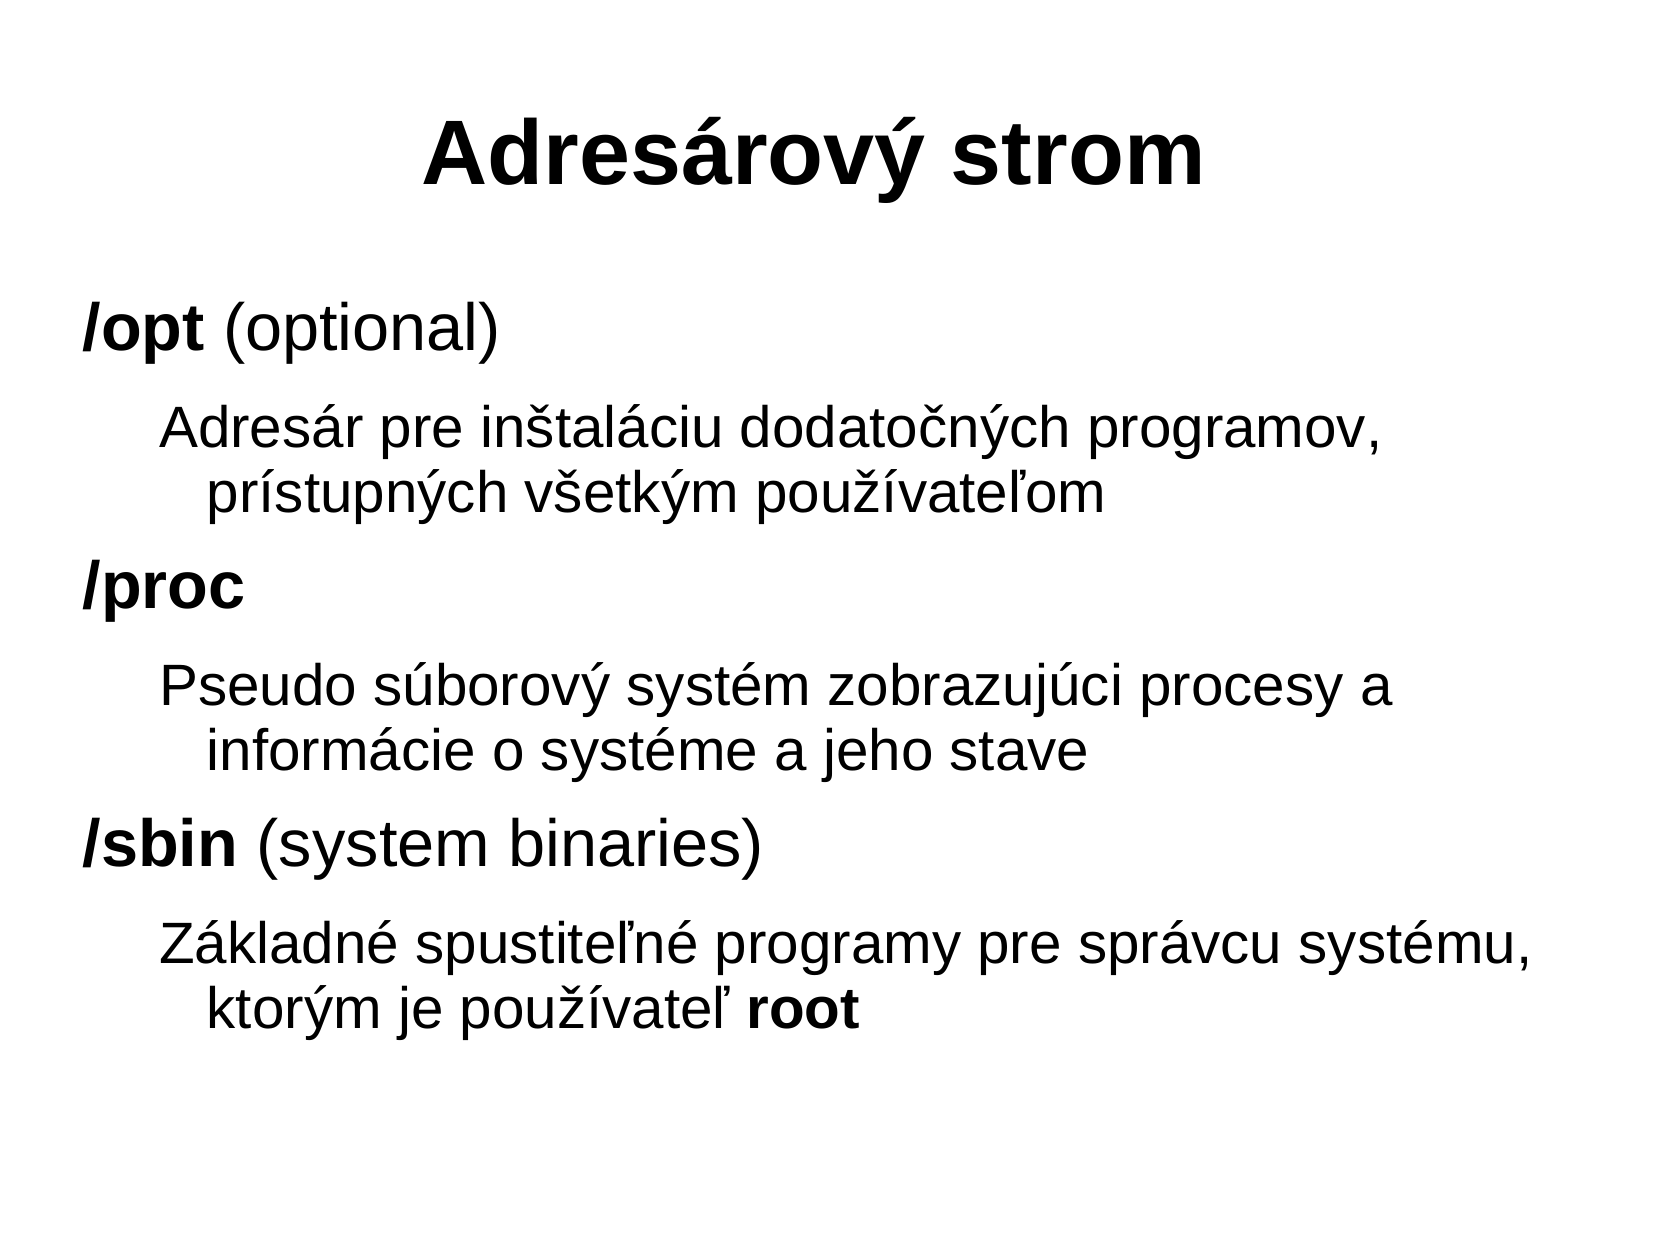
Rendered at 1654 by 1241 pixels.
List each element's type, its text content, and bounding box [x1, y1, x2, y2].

title Adresárový strom [82, 49, 1571, 257]
list /opt (optional) Adresár pre inštaláciu dodatočných programov, prístupných všetkým používateľom /proc Pseudo súborový systém zobrazujúci procesy a informácie o systéme a jeho stave /sbin (system binaries) Základné spustiteľné programy pre správcu systému, ktorým je používateľ root [64, 290, 1577, 1109]
